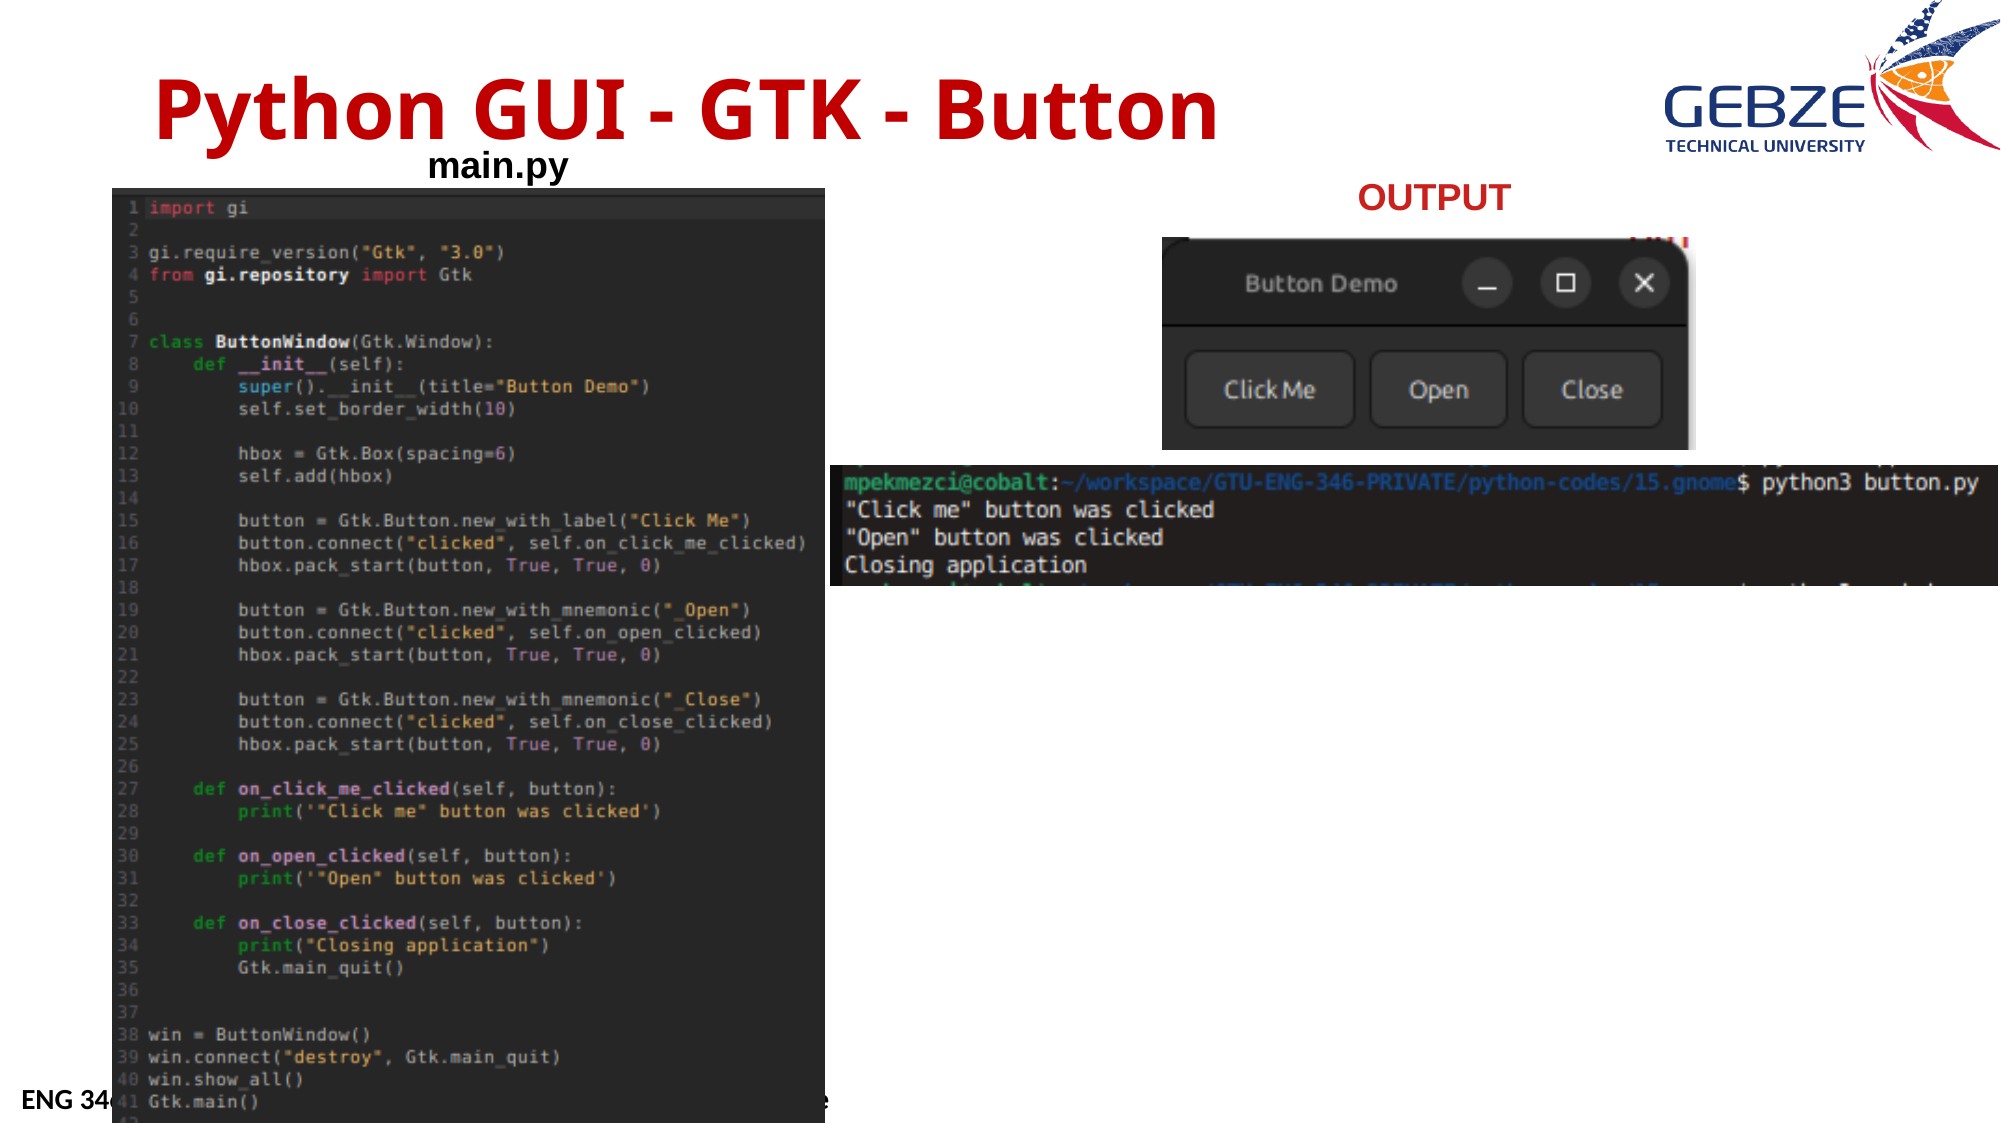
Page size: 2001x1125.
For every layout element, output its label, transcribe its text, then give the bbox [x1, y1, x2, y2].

picture [1665, 0, 2001, 152]
text_box OUTPUT [1342, 165, 1613, 237]
picture [830, 465, 1998, 586]
title Python GUI - GTK - Button [137, 59, 1650, 165]
text_box main.py [412, 133, 750, 188]
picture [112, 188, 825, 1123]
picture [1162, 237, 1696, 450]
